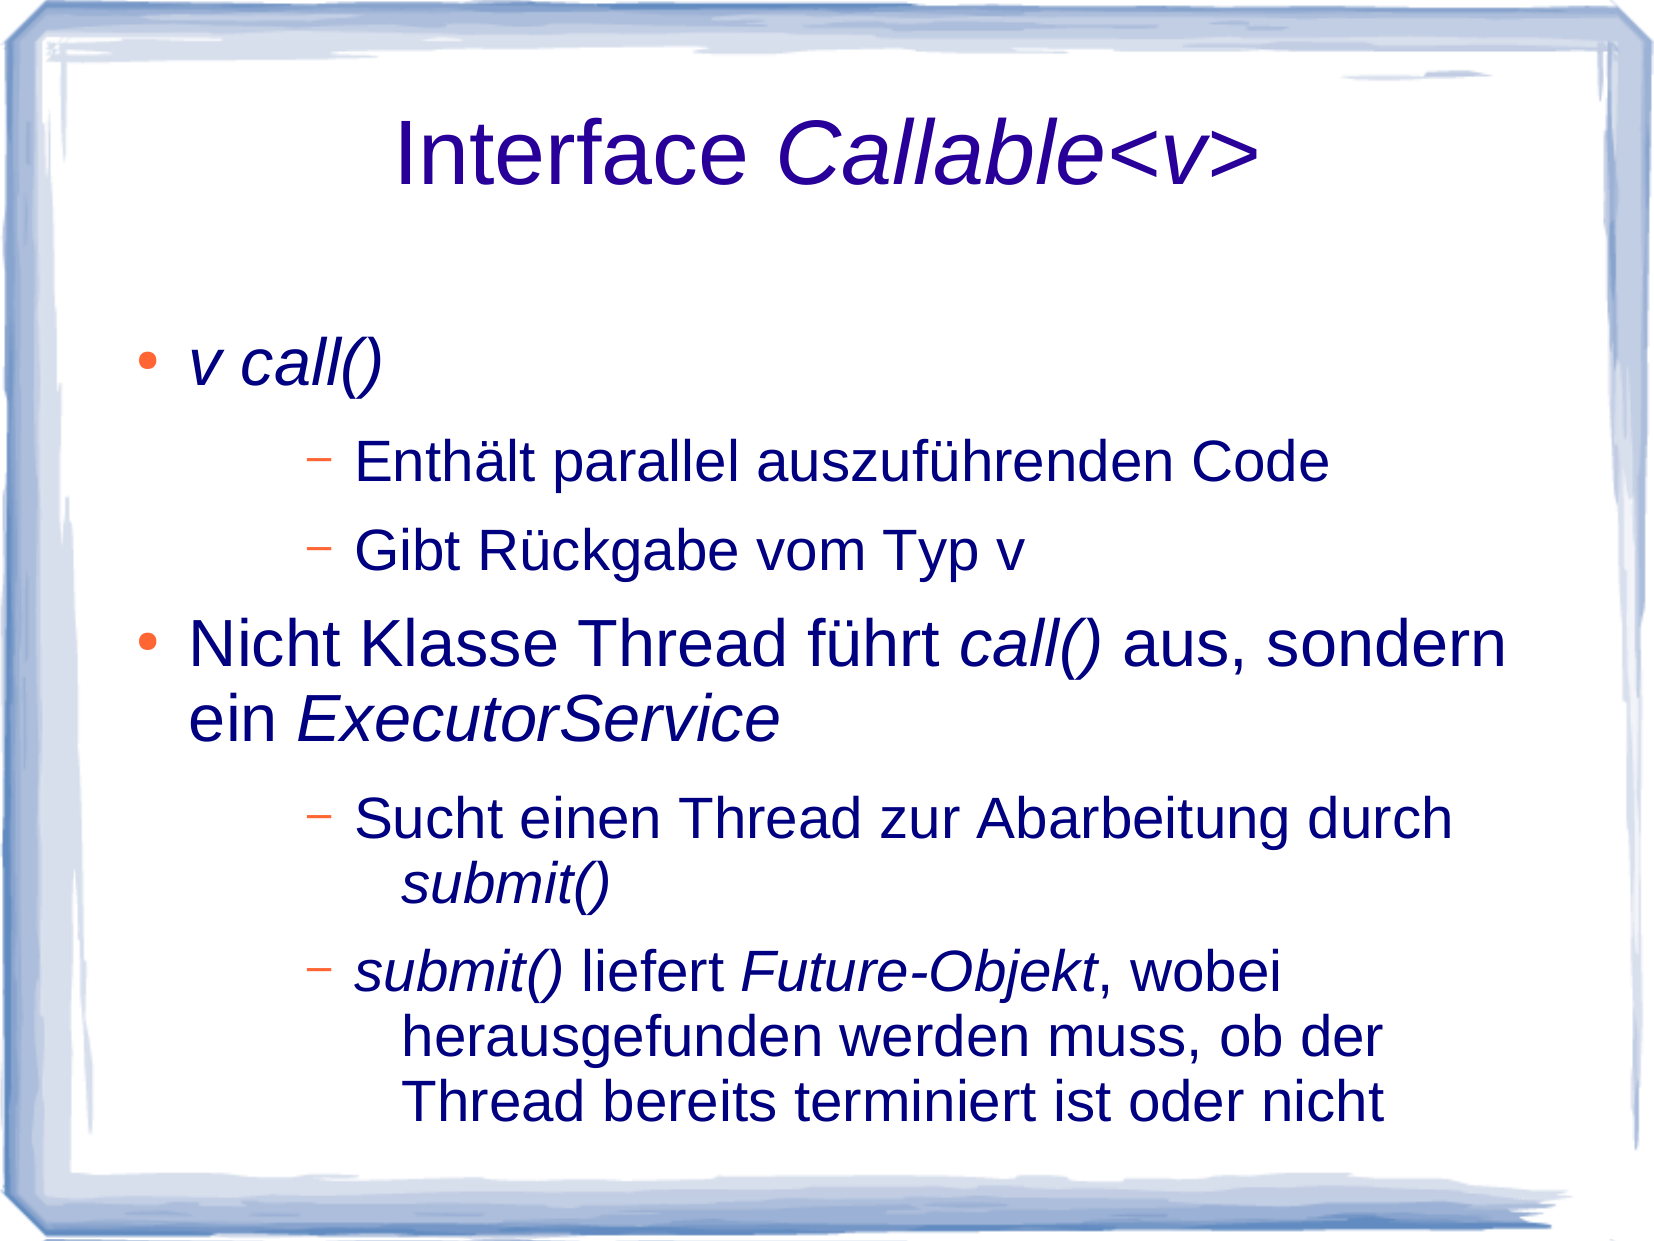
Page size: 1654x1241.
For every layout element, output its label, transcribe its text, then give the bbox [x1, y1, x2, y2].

picture [0, 0, 1654, 1241]
title Interface Callable<v> [82, 49, 1571, 257]
list v call() Enthält parallel auszuführenden Code Gibt Rückgabe vom Typ v Nicht Klasse Thread führt call() aus, sondern ein ExecutorService Sucht einen Thread zur Abarbeitung durch submit() submit() liefert Future-Objekt, wobei herausgefunden werden muss, ob der Thread bereits terminiert ist oder nicht [118, 324, 1571, 1241]
